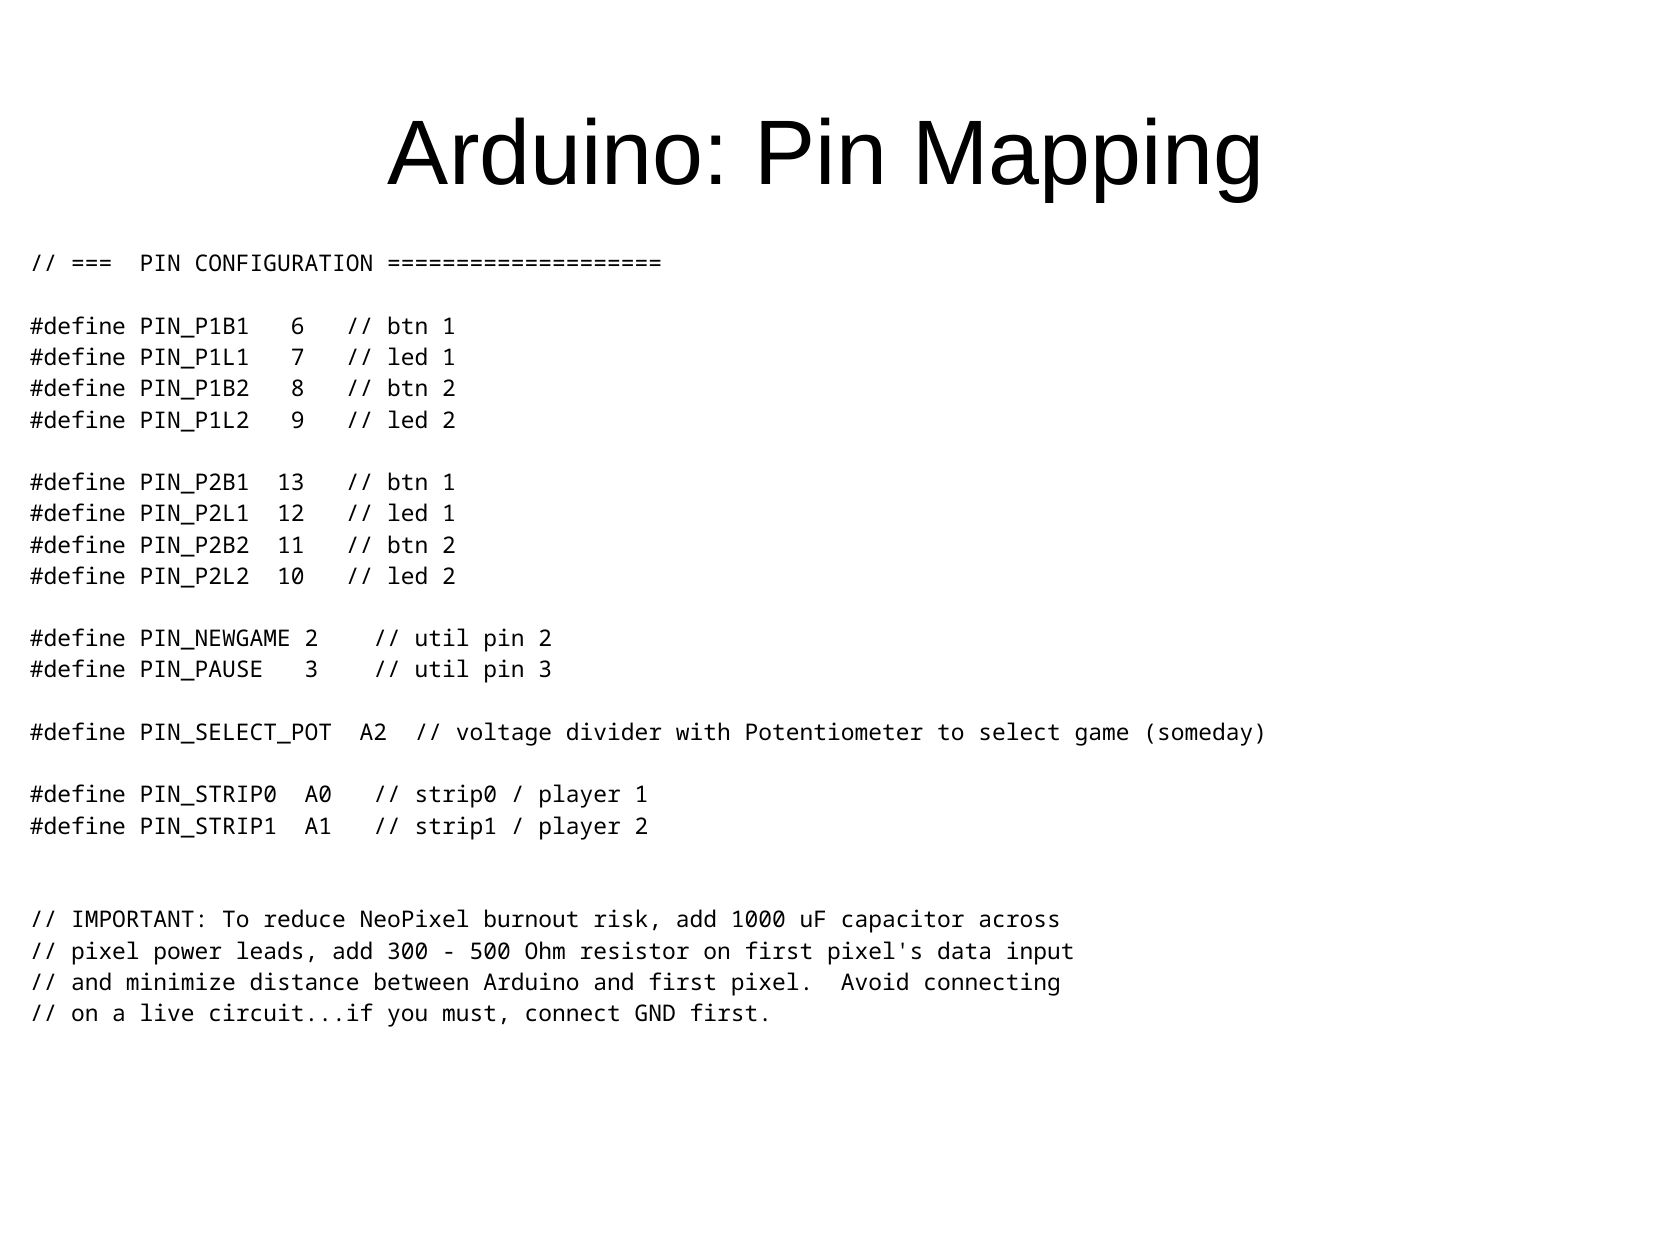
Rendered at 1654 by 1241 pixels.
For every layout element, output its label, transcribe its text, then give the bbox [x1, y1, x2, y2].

title Arduino: Pin Mapping [82, 49, 1571, 240]
text_box // === PIN CONFIGURATION ==================== #define PIN_P1B1 6 // btn 1 #define PIN_P1L1 7 // led 1 #define PIN_P1B2 8 // btn 2 #define PIN_P1L2 9 // led 2 #define PIN_P2B1 13 // btn 1 #define PIN_P2L1 12 // led 1 #define PIN_P2B2 11 // btn 2 #define PIN_P2L2 10 // led 2 #define PIN_NEWGAME 2 // util pin 2 #define PIN_PAUSE 3 // util pin 3 #define PIN_SELECT_POT A2 // voltage divider with Potentiometer to select game (someday) #define PIN_STRIP0 A0 // strip0 / player 1 #define PIN_STRIP1 A1 // strip1 / player 2 // IMPORTANT: To reduce NeoPixel burnout risk, add 1000 uF capacitor across // pixel power leads, add 300 - 500 Ohm resistor on first pixel's data input // and minimize distance between Arduino and first pixel. Avoid connecting // on a live circuit...if you must, connect GND first. [15, 240, 1624, 924]
